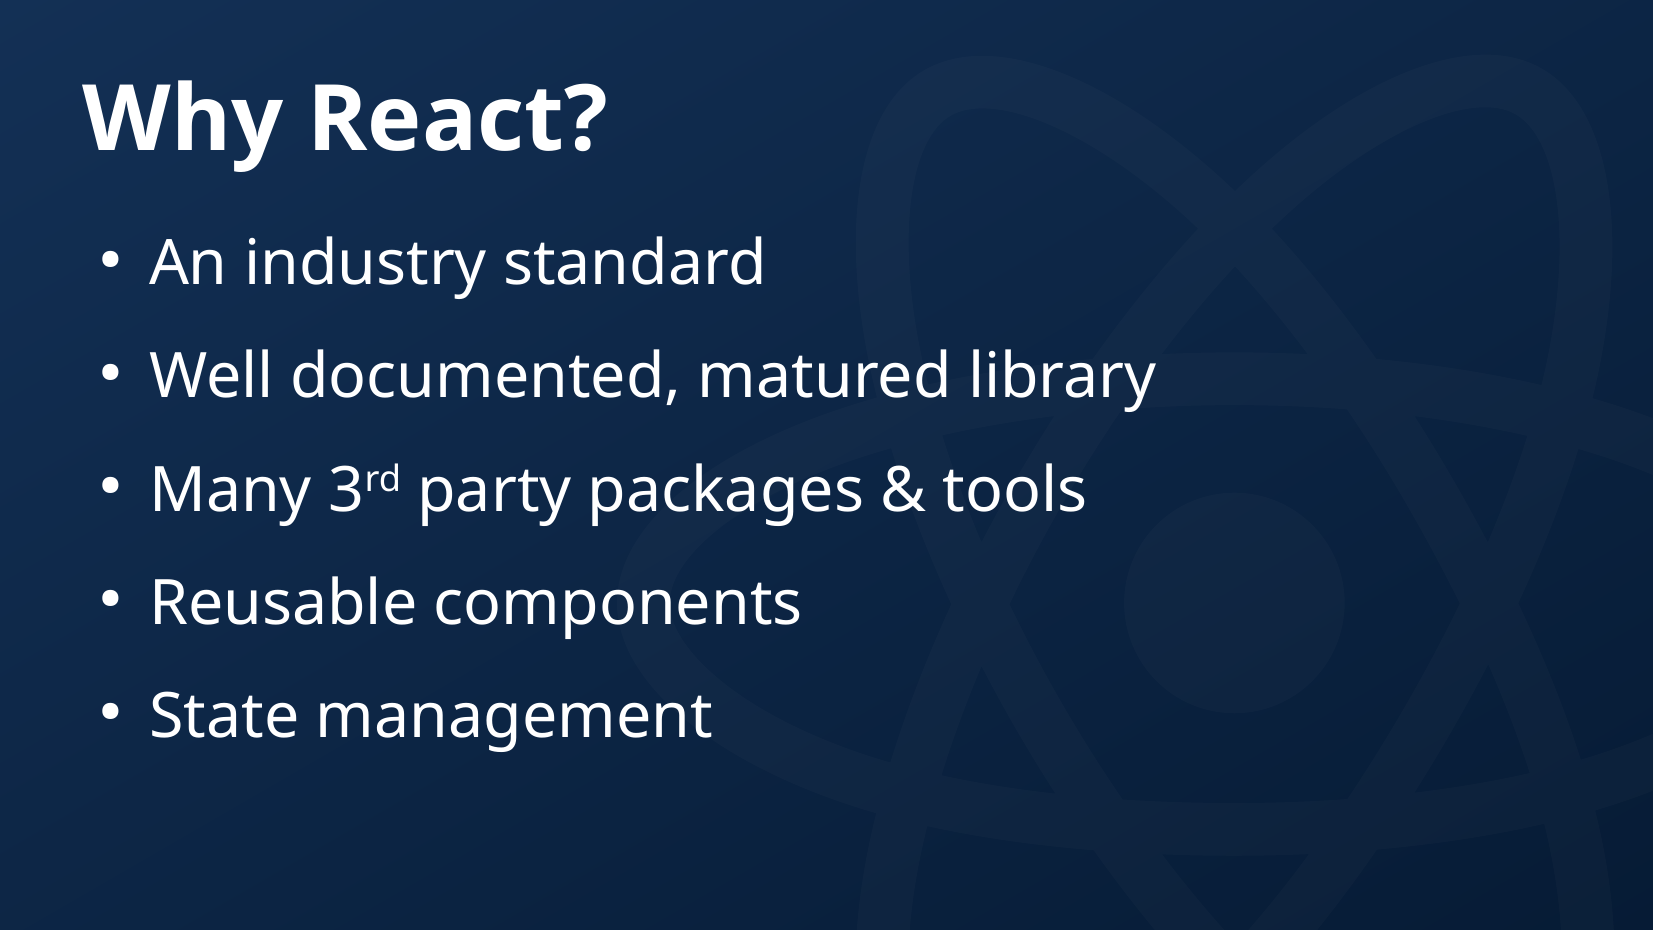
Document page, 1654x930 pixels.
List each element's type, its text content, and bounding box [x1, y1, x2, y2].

title Why React? [82, 37, 1571, 193]
list An industry standard Well documented, matured library Many 3rd party packages & tools Reusable components State management [82, 217, 1571, 757]
